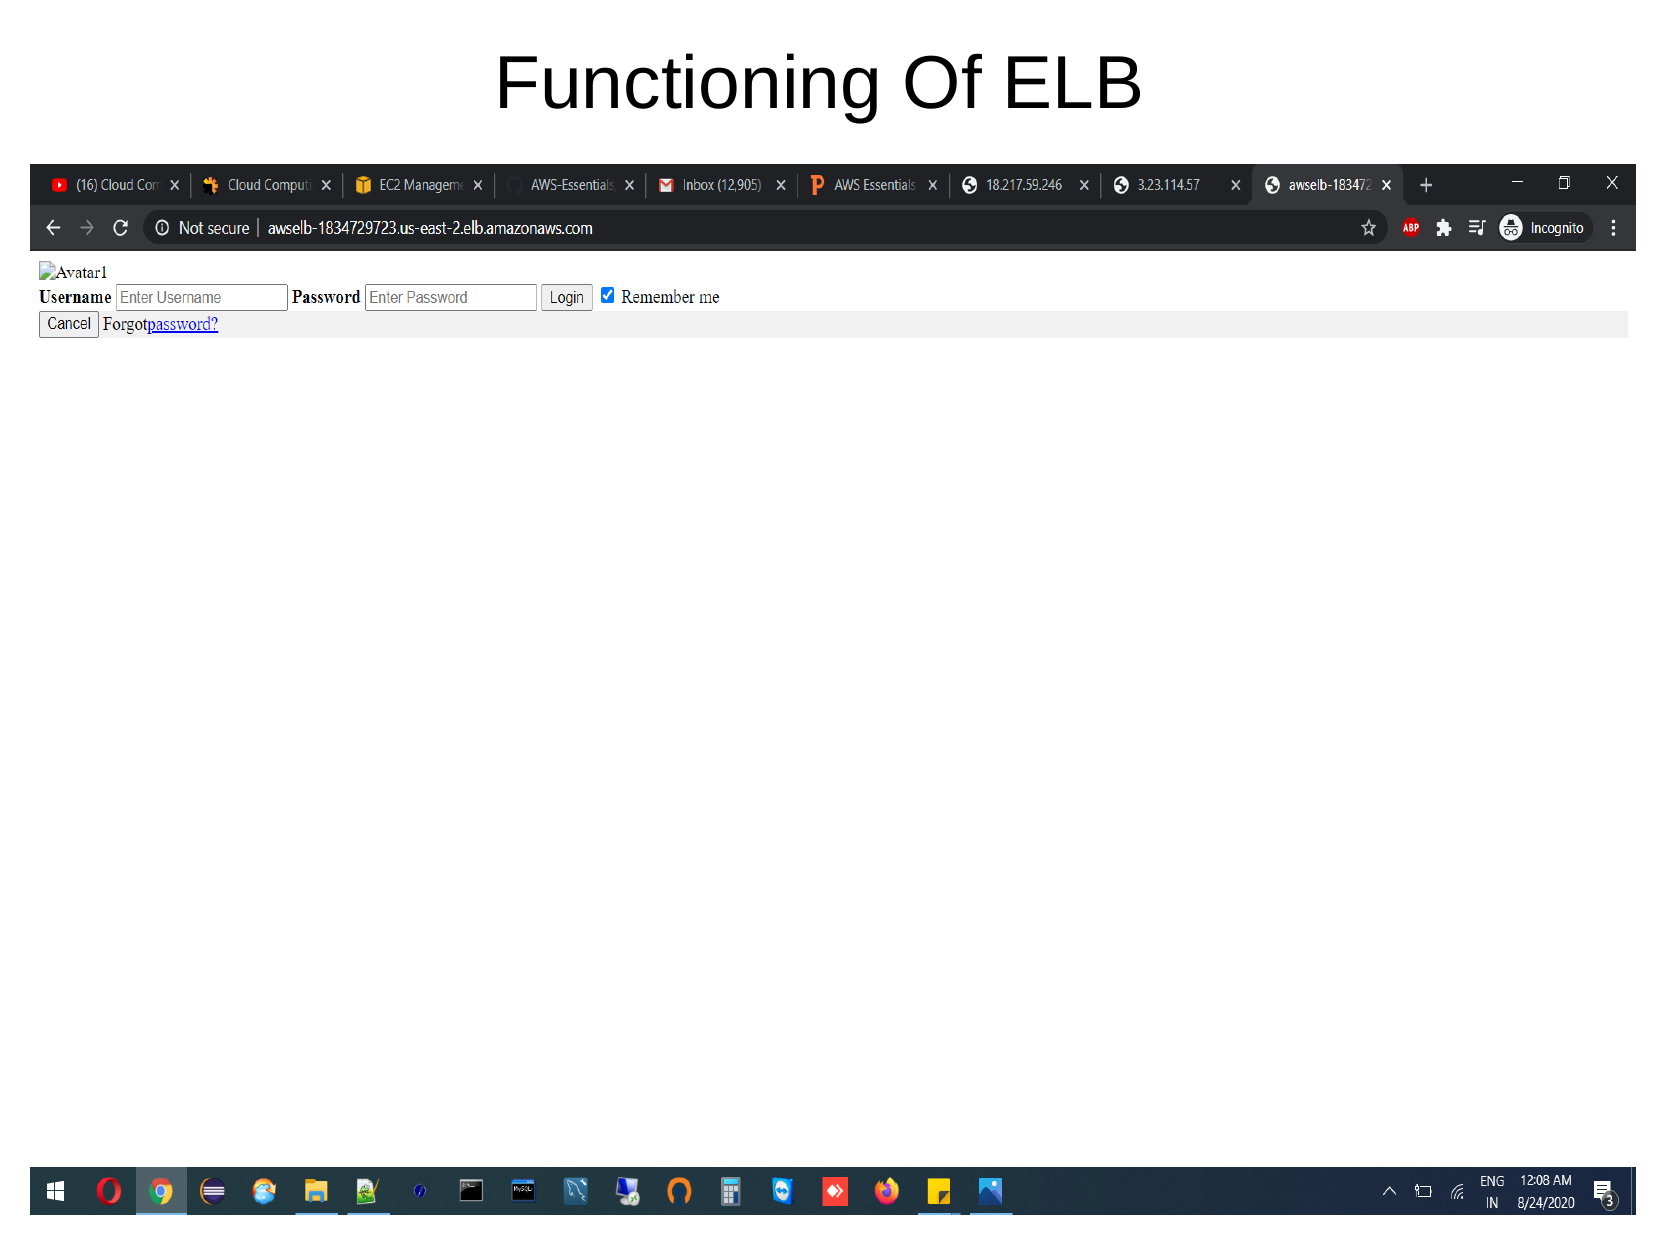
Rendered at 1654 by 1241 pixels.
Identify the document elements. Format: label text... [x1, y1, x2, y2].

title Functioning Of ELB [75, 15, 1564, 151]
picture [30, 164, 1636, 1216]
